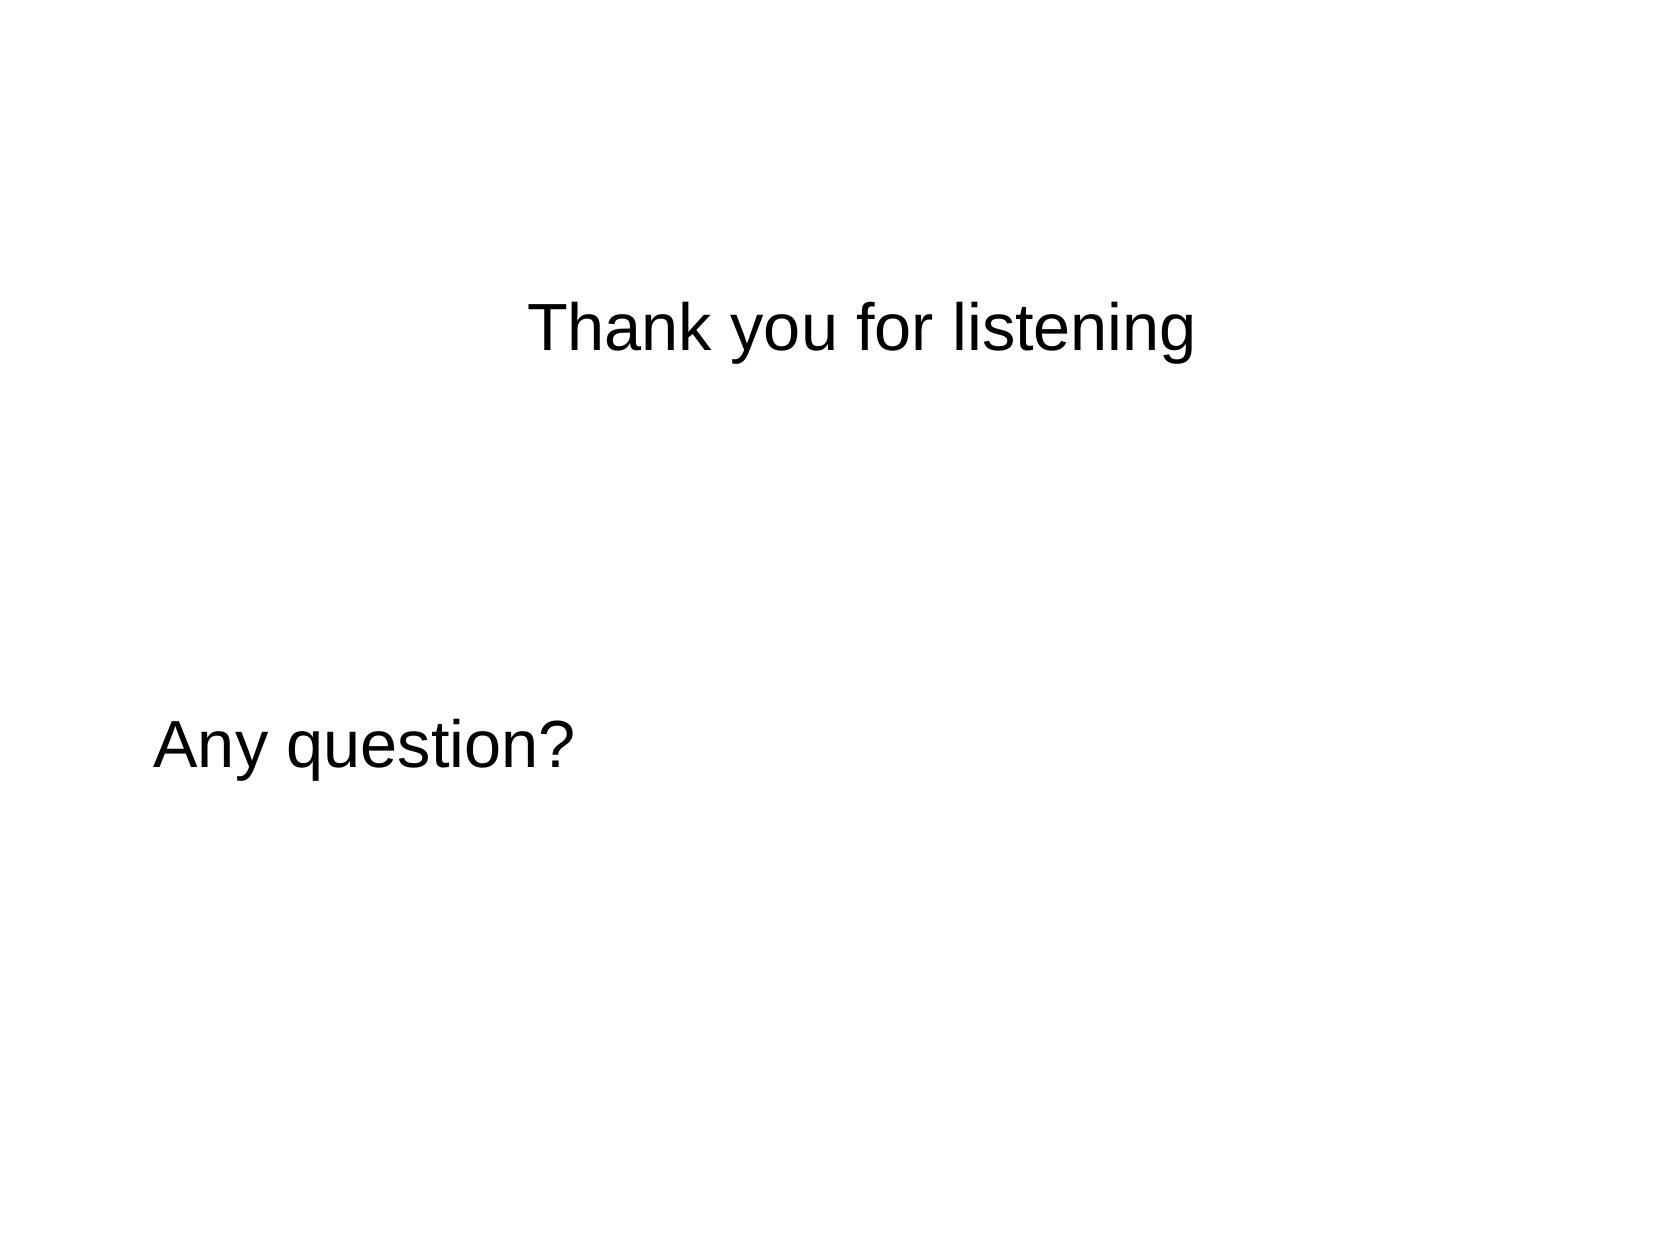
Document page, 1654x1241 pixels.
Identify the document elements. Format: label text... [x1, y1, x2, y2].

list Thank you for listening Any question? [82, 290, 1571, 1010]
